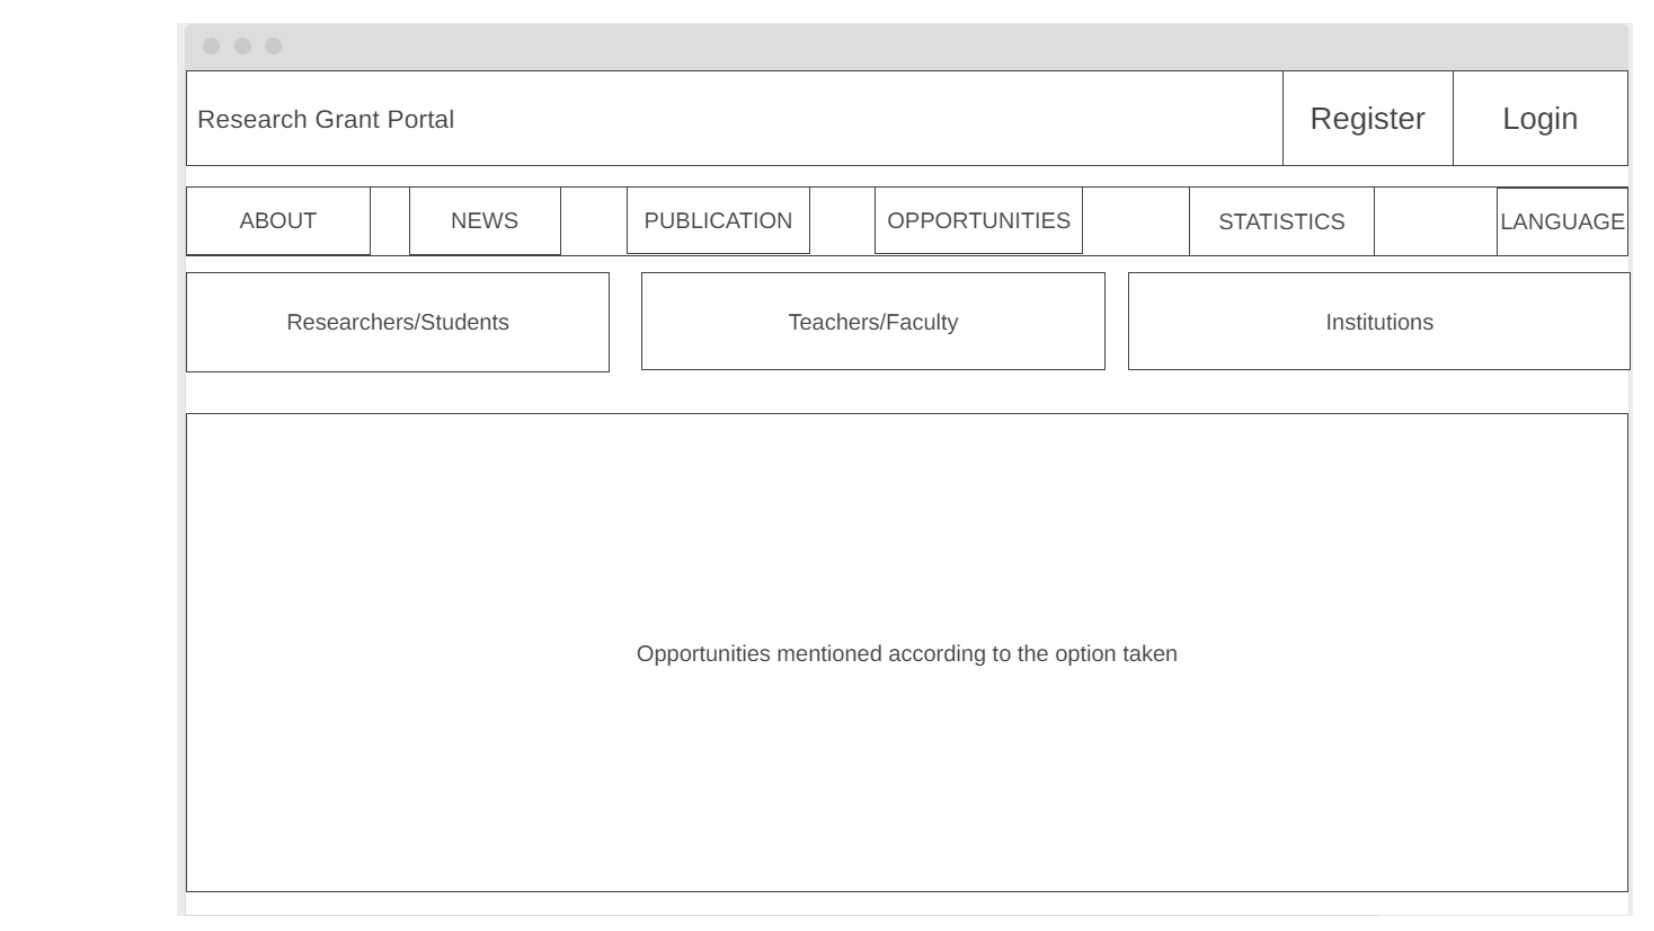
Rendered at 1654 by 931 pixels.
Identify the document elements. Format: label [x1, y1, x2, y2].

picture [177, 23, 1633, 916]
